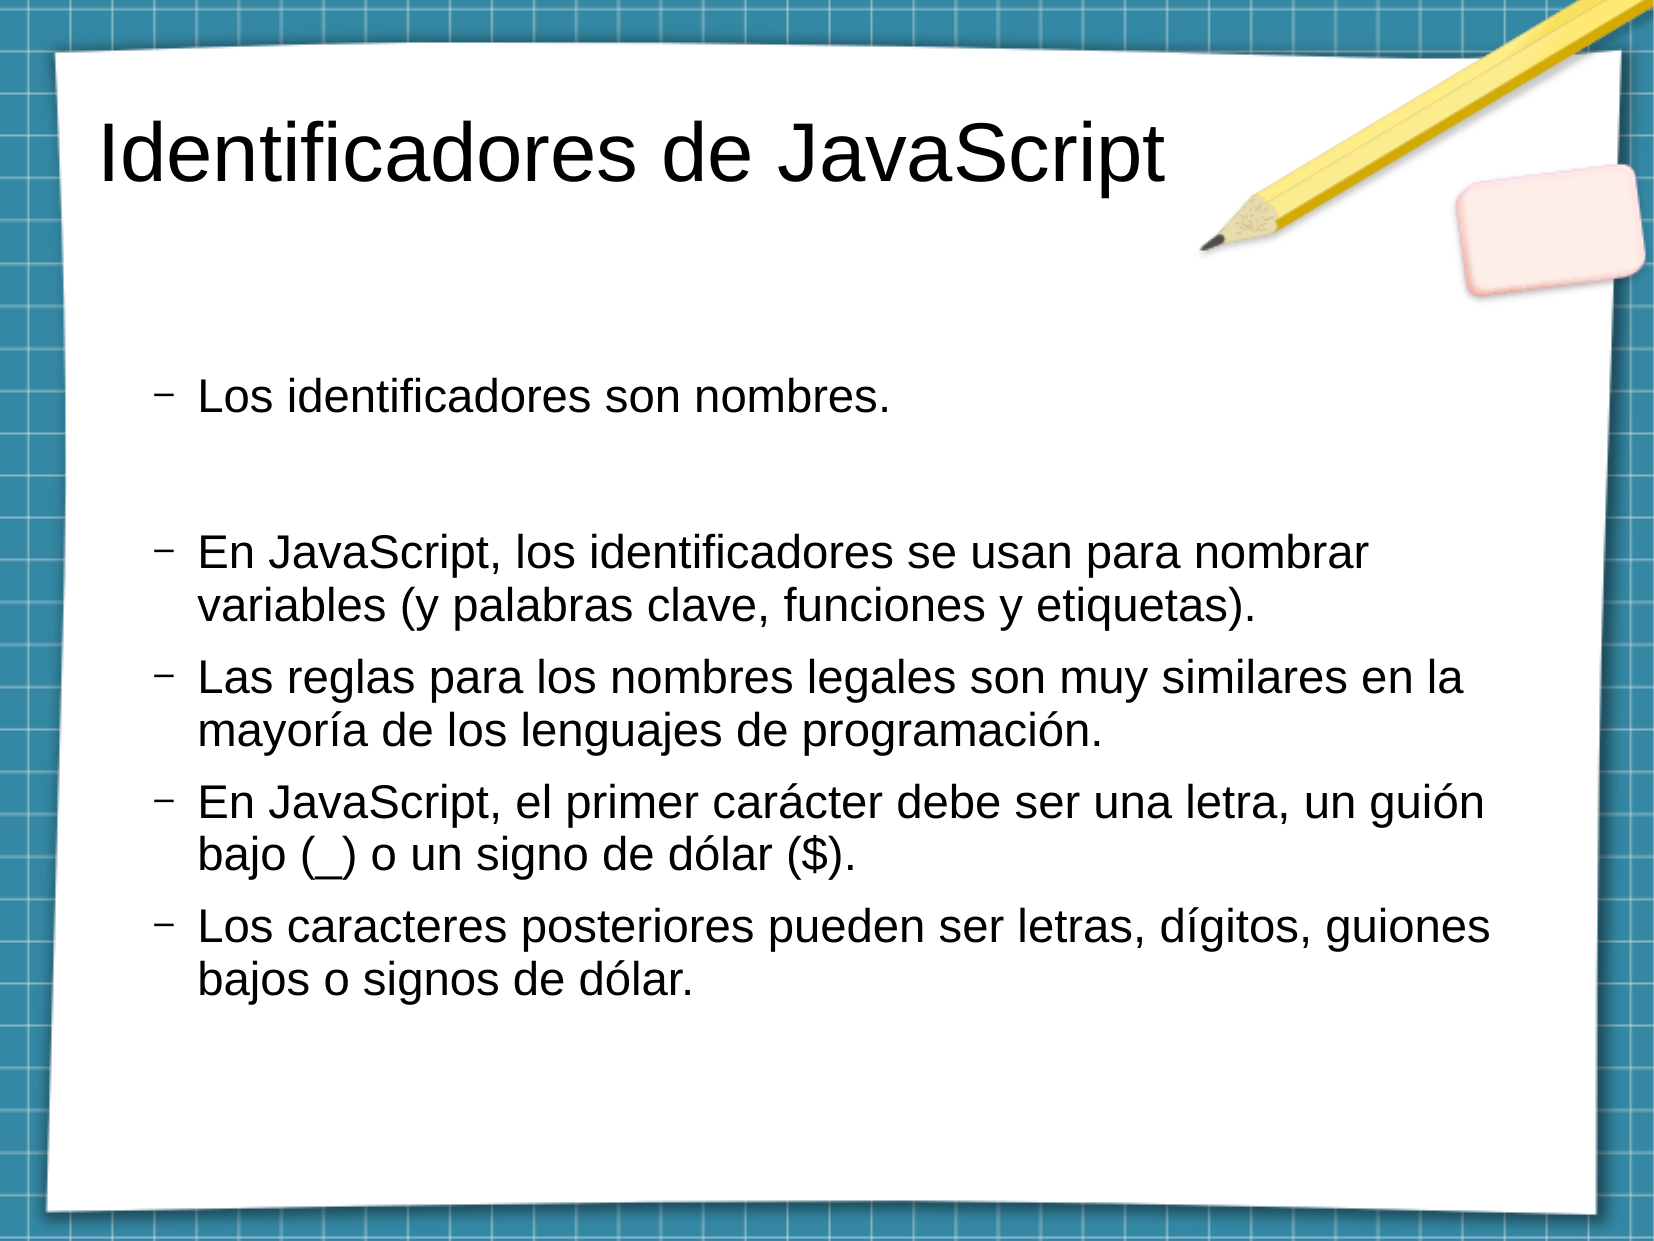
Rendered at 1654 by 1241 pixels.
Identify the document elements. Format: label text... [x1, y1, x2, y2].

title Identificadores de JavaScript [82, 49, 1182, 257]
picture [0, 0, 1654, 1241]
list Los identificadores son nombres. En JavaScript, los identificadores se usan para nombrar variables (y palabras clave, funciones y etiquetas). Las reglas para los nombres legales son muy similares en la mayoría de los lenguajes de programación. En JavaScript, el primer carácter debe ser una letra, un guión bajo (_) o un signo de dólar ($). Los caracteres posteriores pueden ser letras, dígitos, guiones bajos o signos de dólar. [82, 290, 1571, 1010]
